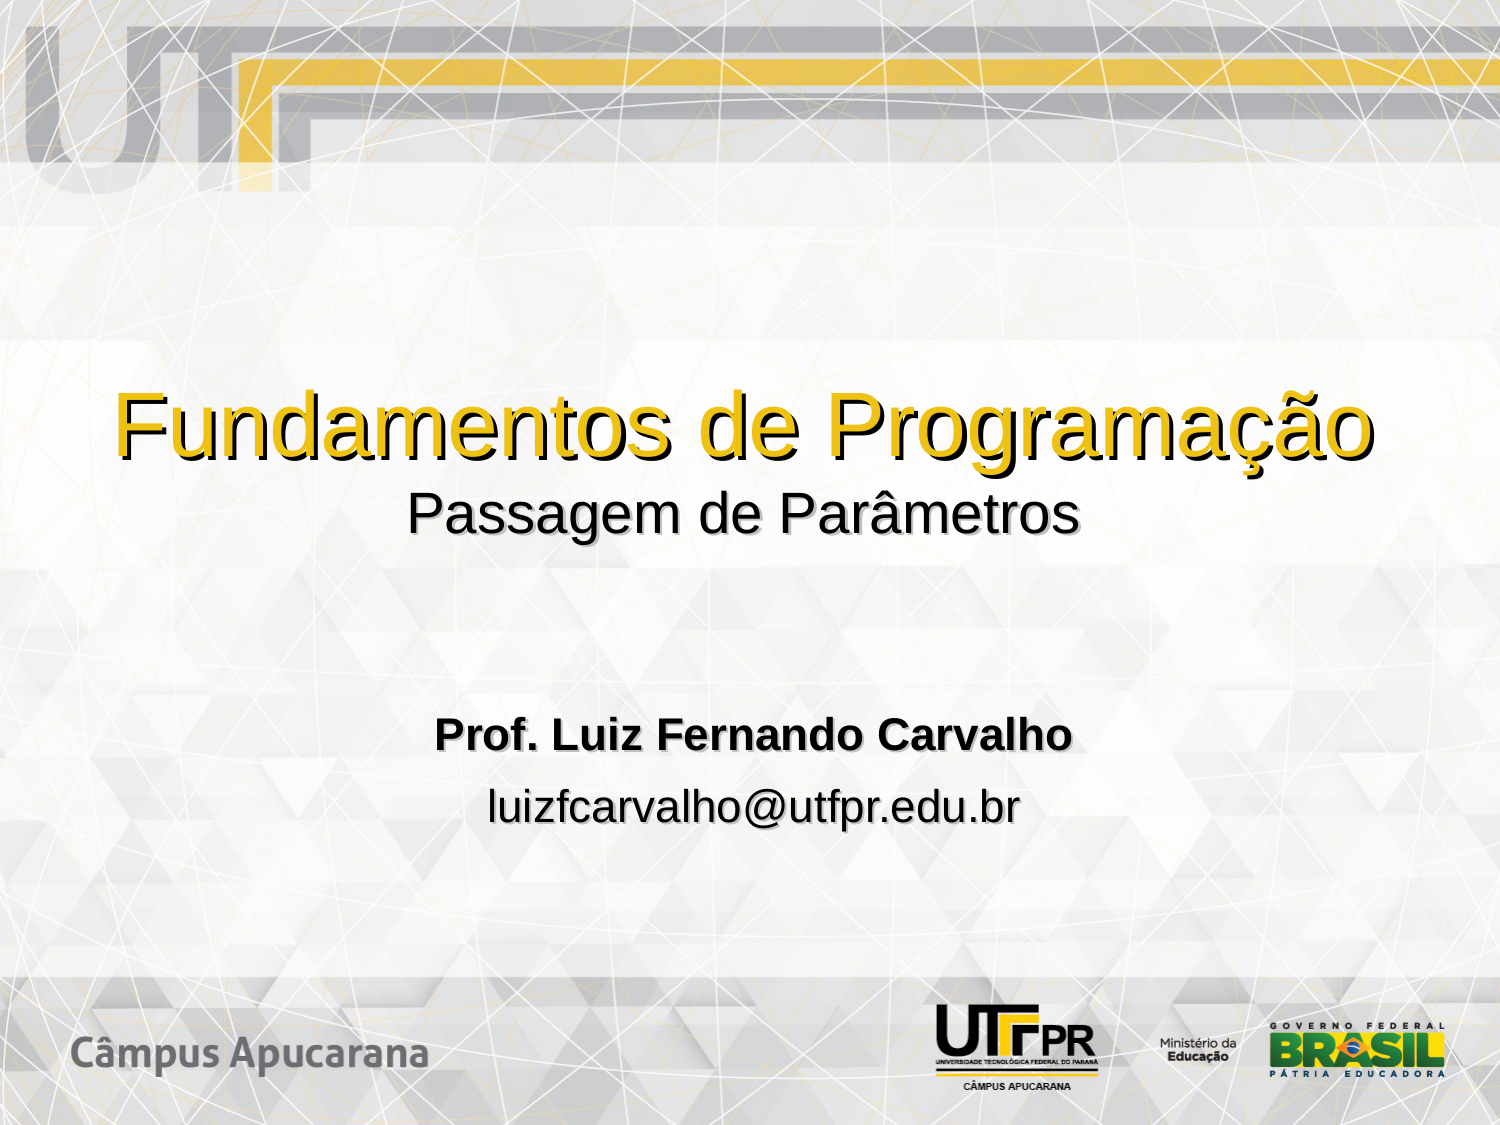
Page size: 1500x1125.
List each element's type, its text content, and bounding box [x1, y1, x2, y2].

subtitle Prof. Luiz Fernando Carvalho luizfcarvalho@utfpr.edu.br [79, 696, 1430, 1040]
picture [0, 0, 1500, 1125]
title Fundamentos de Programação Passagem de Parâmetros [11, 342, 1476, 567]
